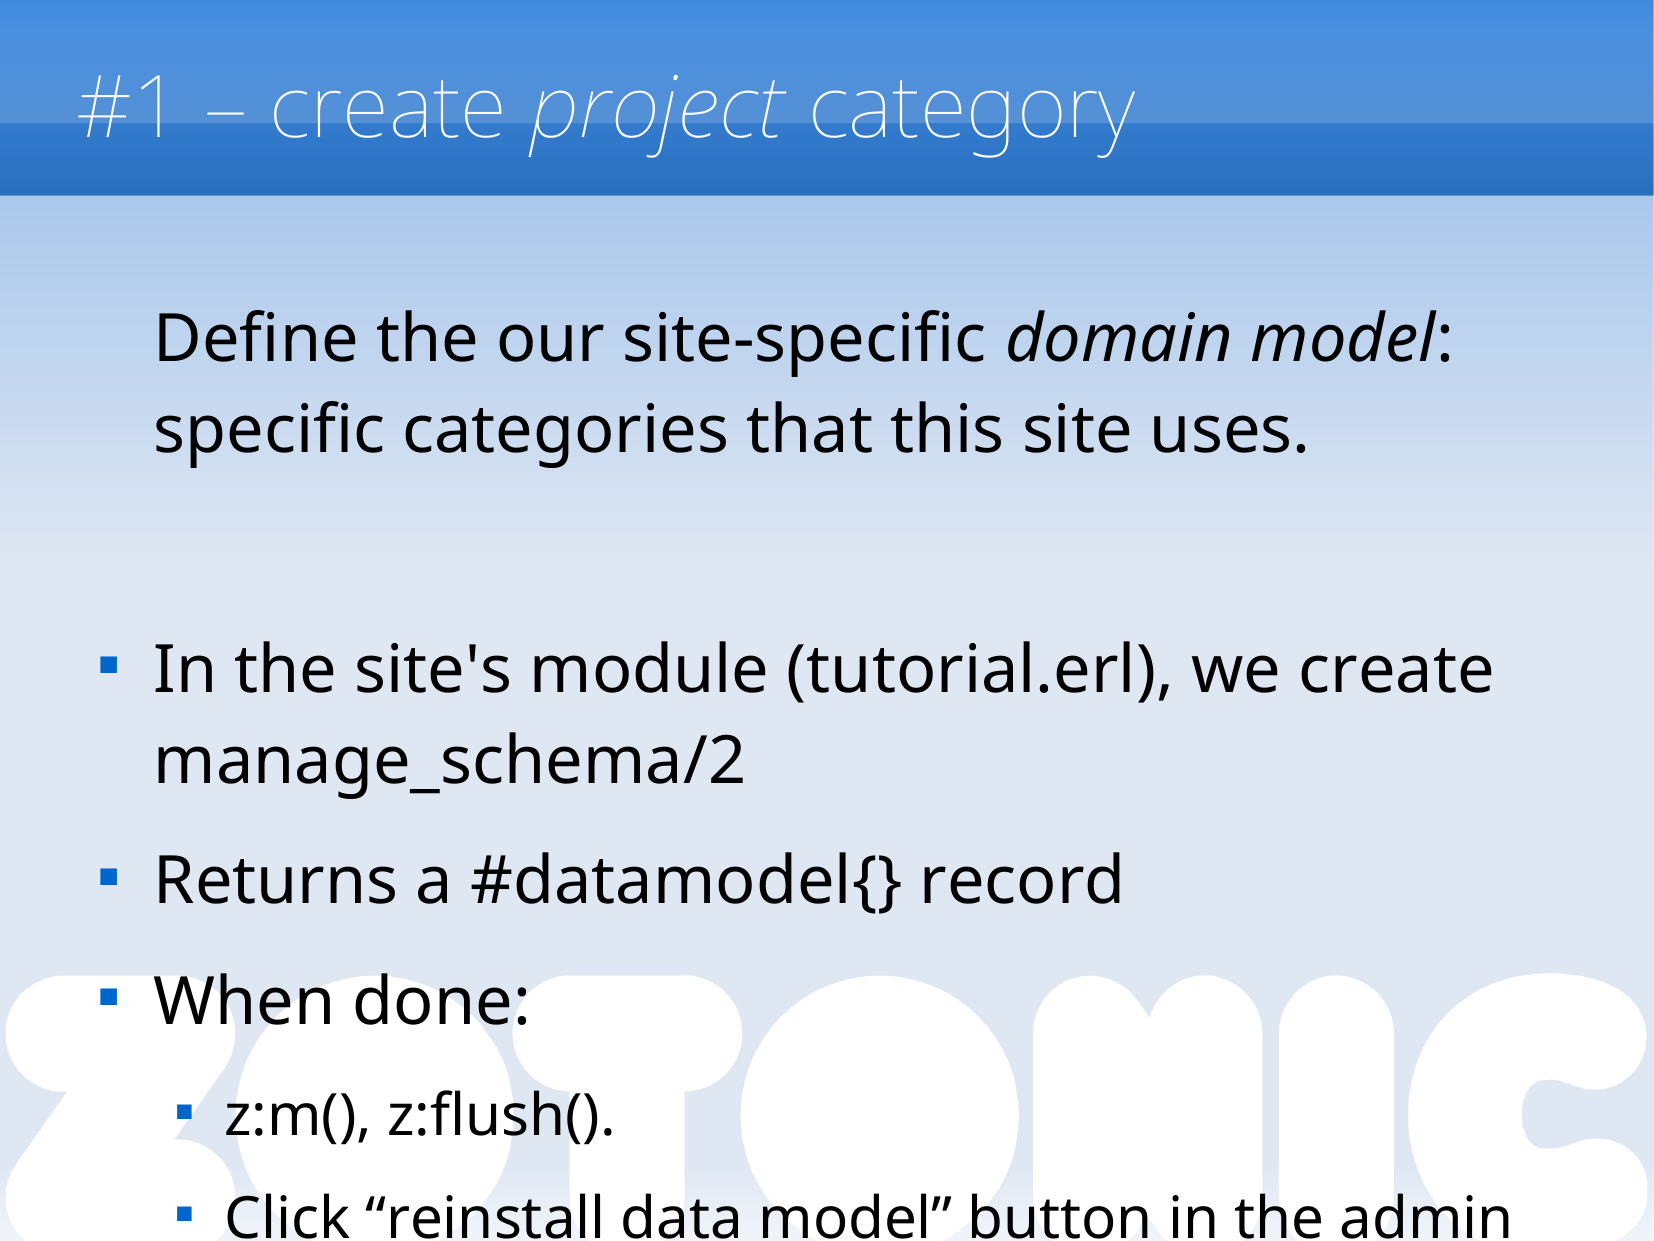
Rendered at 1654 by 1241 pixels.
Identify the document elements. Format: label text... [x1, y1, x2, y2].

picture [0, 0, 1654, 1241]
title #1 – create project category [76, 0, 1565, 208]
list Define the our site-specific domain model: specific categories that this site uses. In the site's module (tutorial.erl), we create manage_schema/2 Returns a #datamodel{} record When done: z:m(), z:flush(). Click “reinstall data model” button in the admin [82, 290, 1571, 1133]
